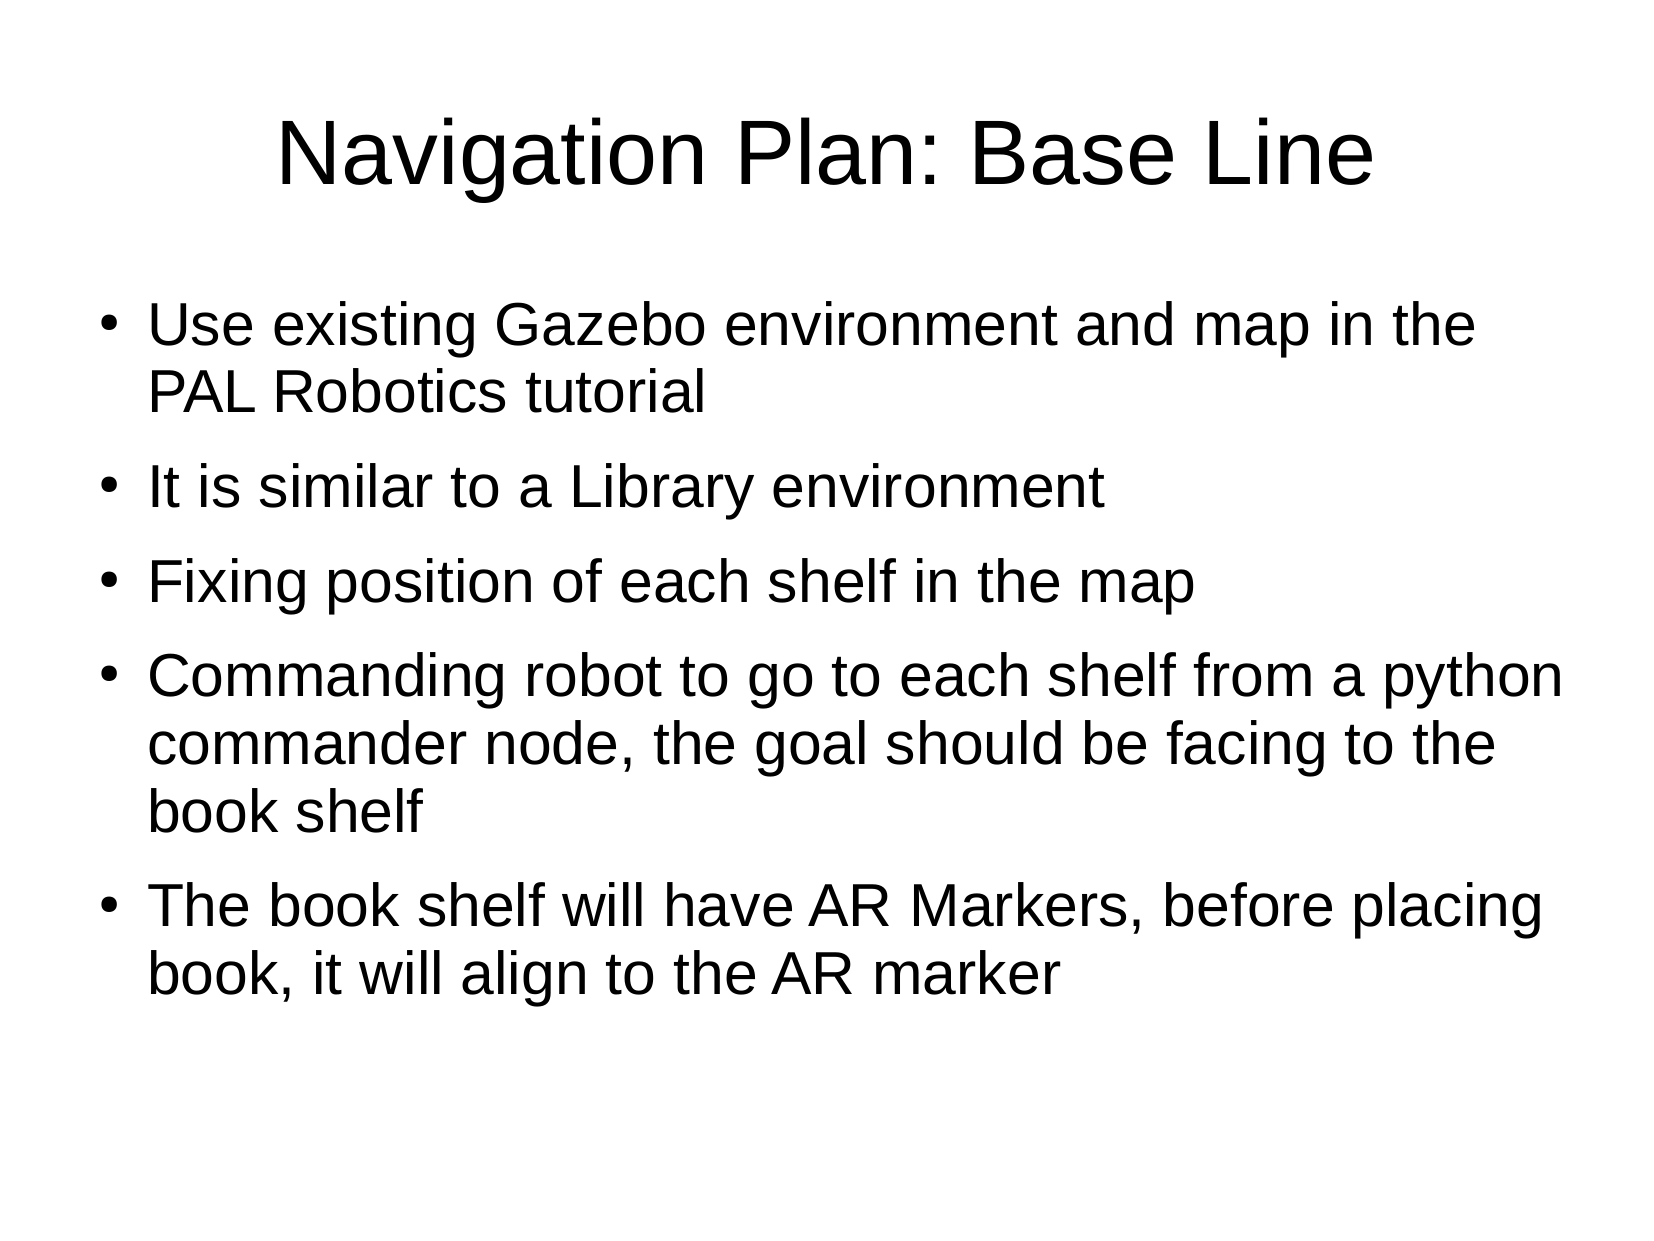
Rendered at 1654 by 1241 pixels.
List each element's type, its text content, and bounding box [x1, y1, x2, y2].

list Use existing Gazebo environment and map in the PAL Robotics tutorial It is similar to a Library environment Fixing position of each shelf in the map Commanding robot to go to each shelf from a python commander node, the goal should be facing to the book shelf The book shelf will have AR Markers, before placing book, it will align to the AR marker [82, 290, 1571, 1010]
title Navigation Plan: Base Line [82, 49, 1571, 257]
